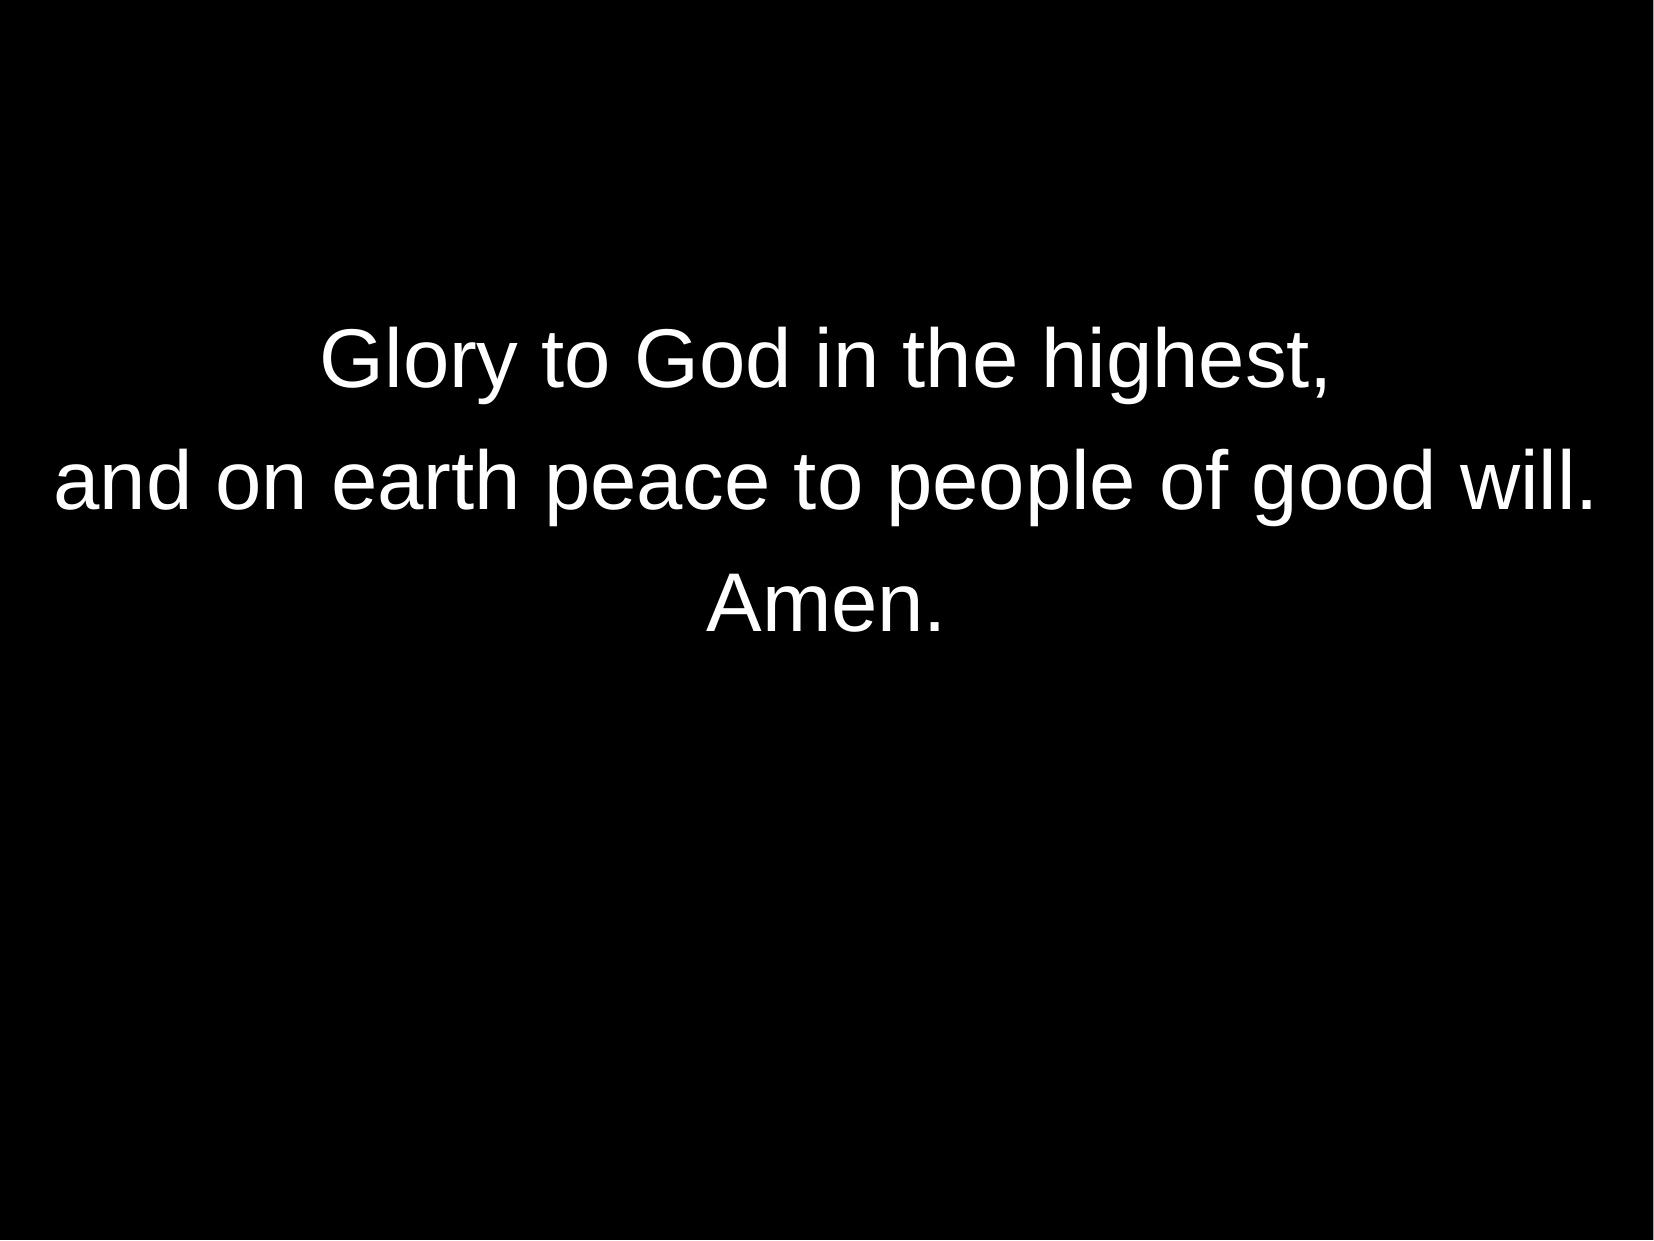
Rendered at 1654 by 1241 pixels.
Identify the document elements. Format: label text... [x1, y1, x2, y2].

list Glory to God in the highest, and on earth peace to people of good will. Amen. [0, 307, 1654, 1241]
